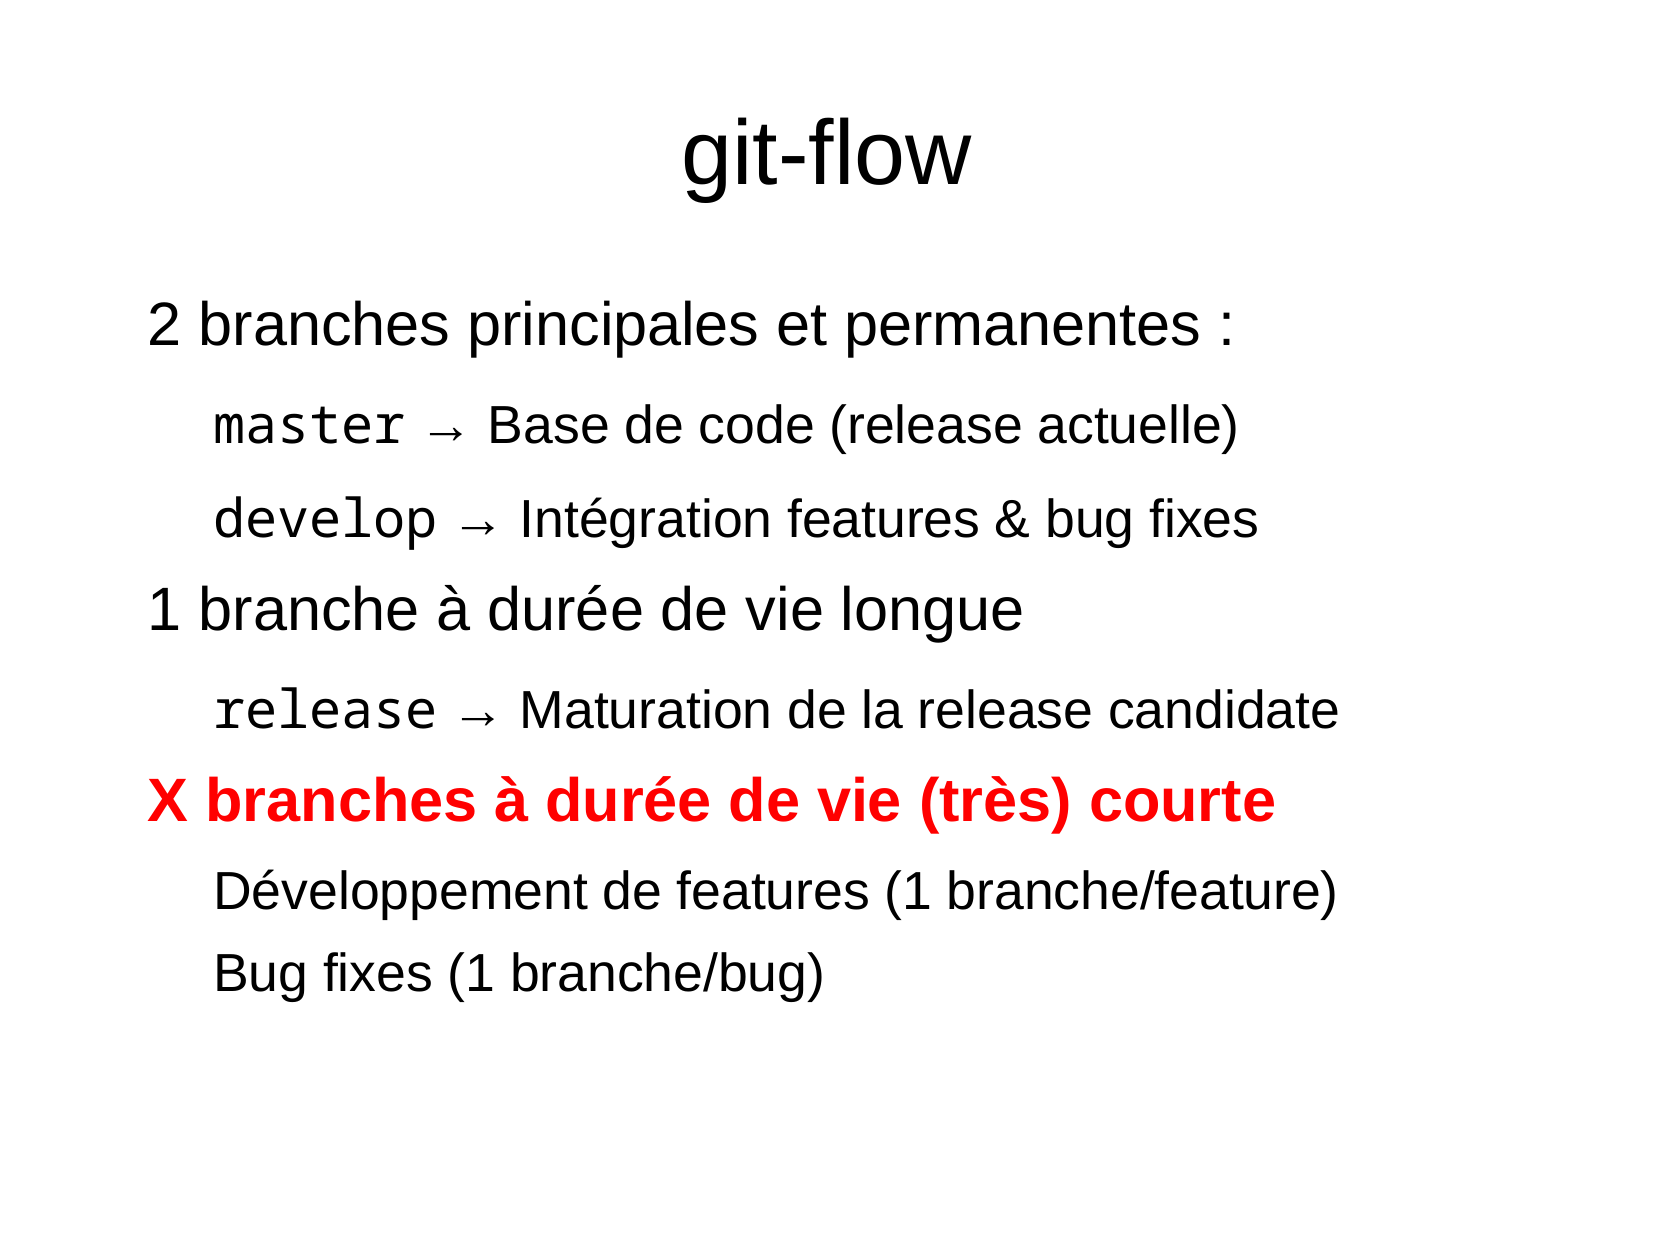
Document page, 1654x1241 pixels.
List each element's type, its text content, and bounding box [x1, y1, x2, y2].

title git-flow [82, 49, 1571, 257]
list 2 branches principales et permanentes : master → Base de code (release actuelle) develop → Intégration features & bug fixes 1 branche à durée de vie longue release → Maturation de la release candidate X branches à durée de vie (très) courte Développement de features (1 branche/feature) Bug fixes (1 branche/bug) [82, 290, 1538, 1010]
